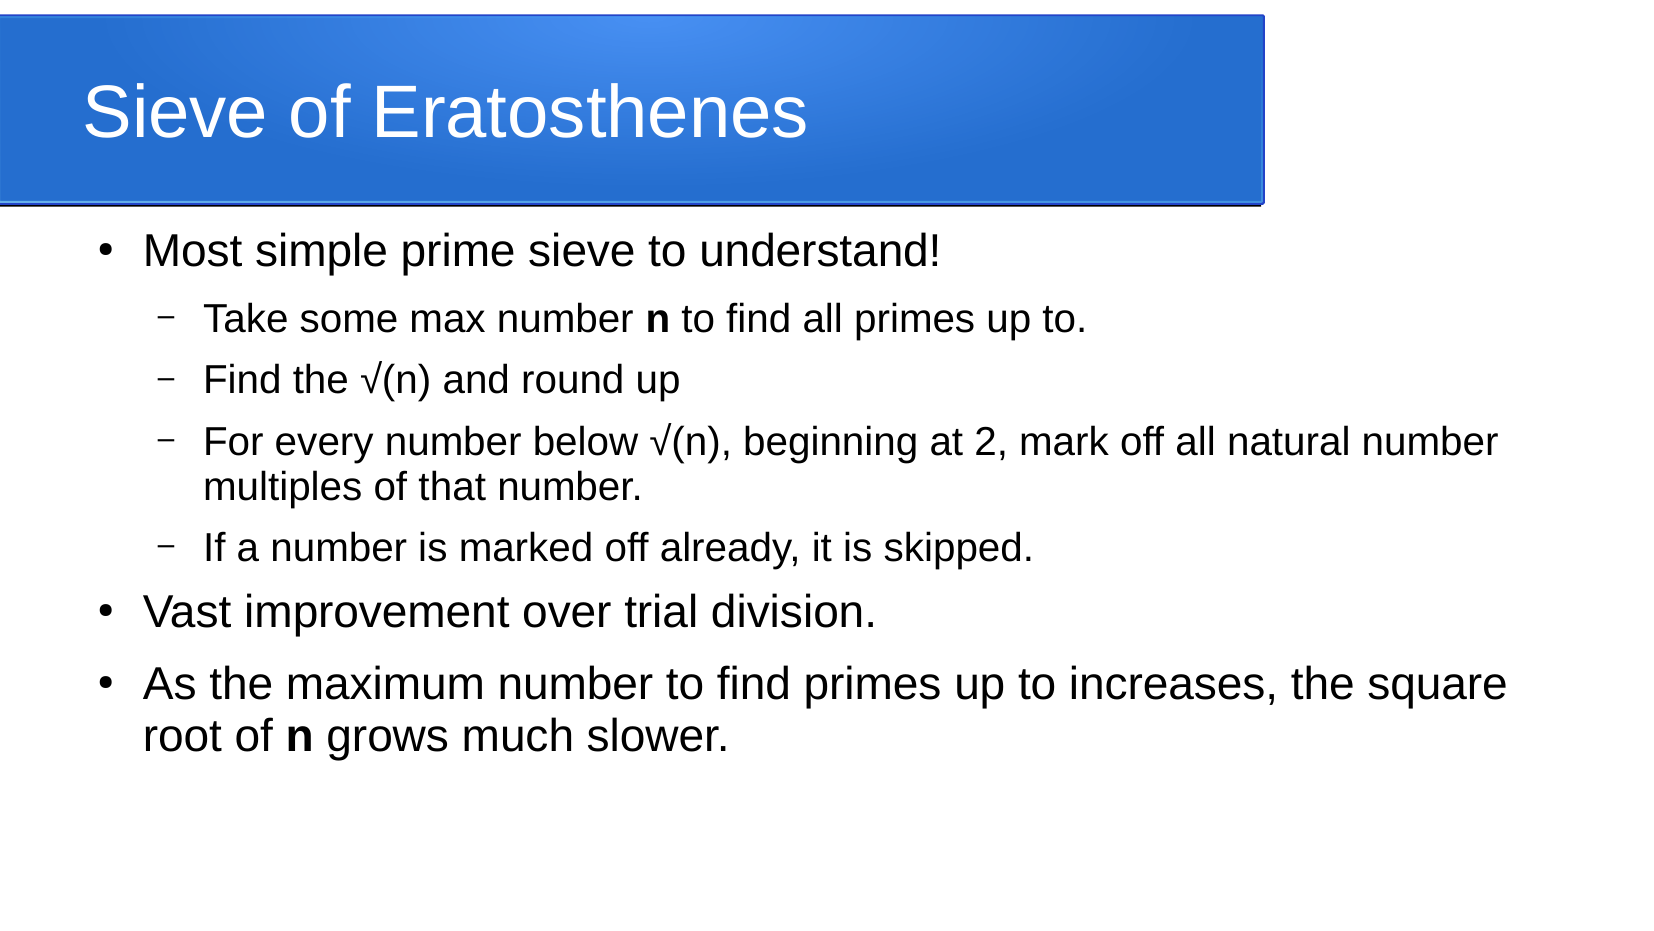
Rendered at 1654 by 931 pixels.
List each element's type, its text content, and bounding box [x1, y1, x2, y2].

list Most simple prime sieve to understand! Take some max number n to find all primes up to. Find the √(n) and round up For every number below √(n), beginning at 2, mark off all natural number multiples of that number. If a number is marked off already, it is skipped. Vast improvement over trial division. As the maximum number to find primes up to increases, the square root of n grows much slower. [82, 224, 1571, 764]
title Sieve of Eratosthenes [82, 35, 1235, 189]
